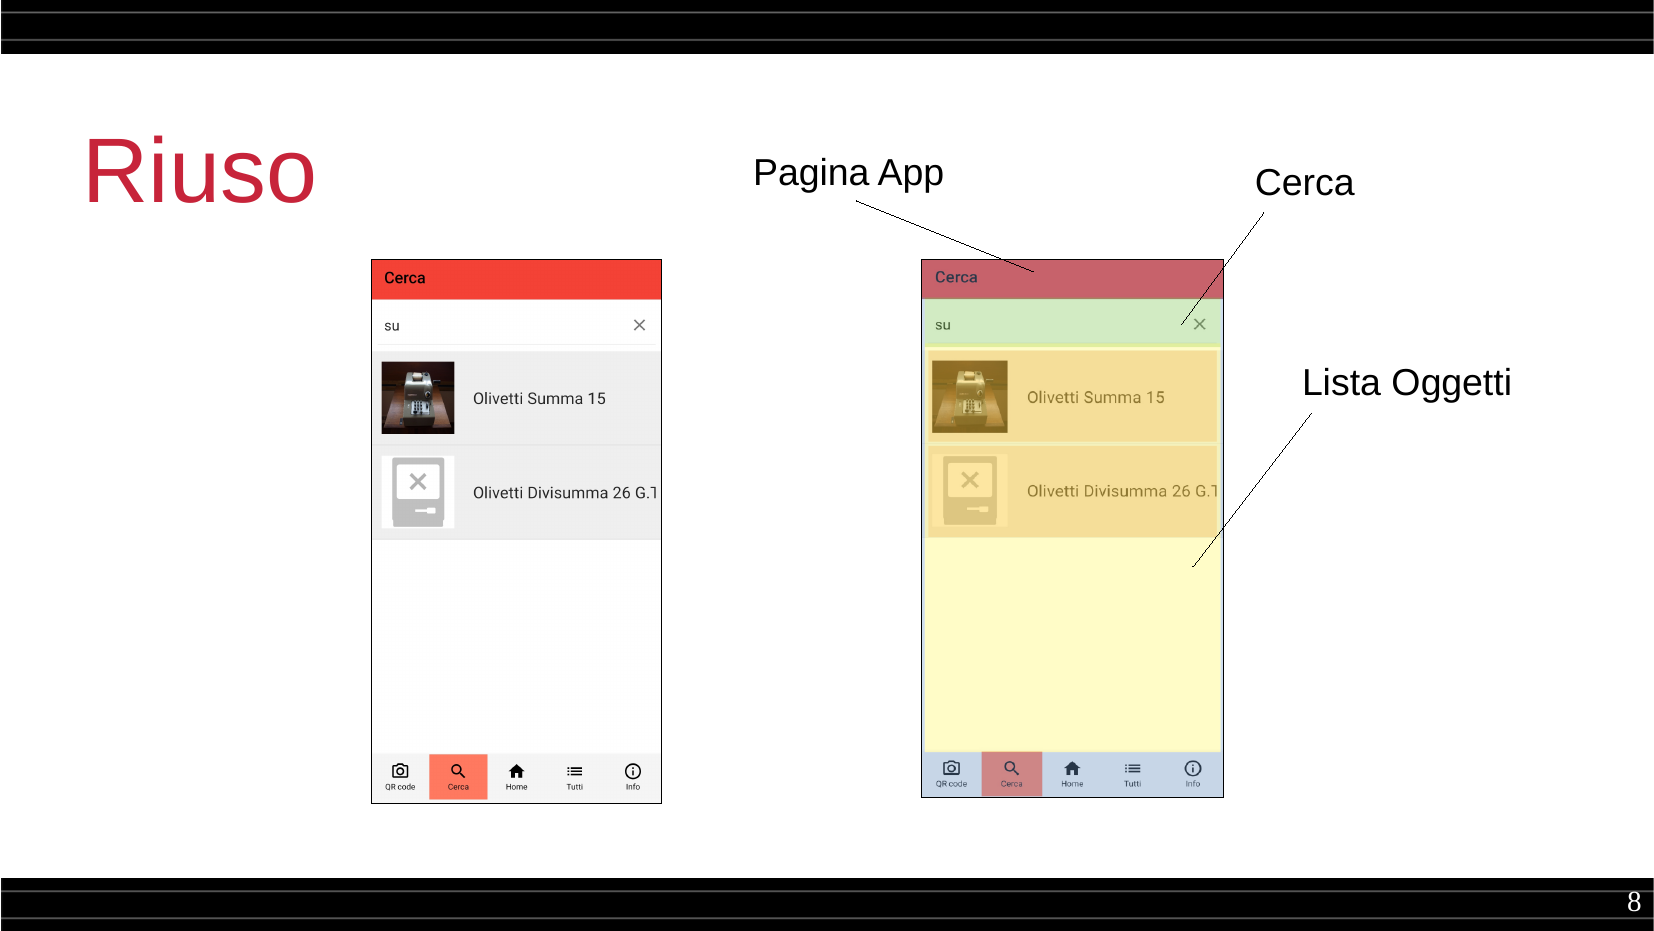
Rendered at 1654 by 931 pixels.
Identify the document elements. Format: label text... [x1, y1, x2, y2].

text_box Lista Oggetti [1287, 354, 1536, 412]
picture [921, 259, 1224, 798]
picture [371, 259, 662, 804]
picture [1, 878, 1654, 931]
picture [1, 0, 1654, 54]
text_box Cerca [1240, 153, 1489, 211]
text_box Pagina App [738, 144, 987, 201]
title Riuso [82, 92, 1571, 249]
